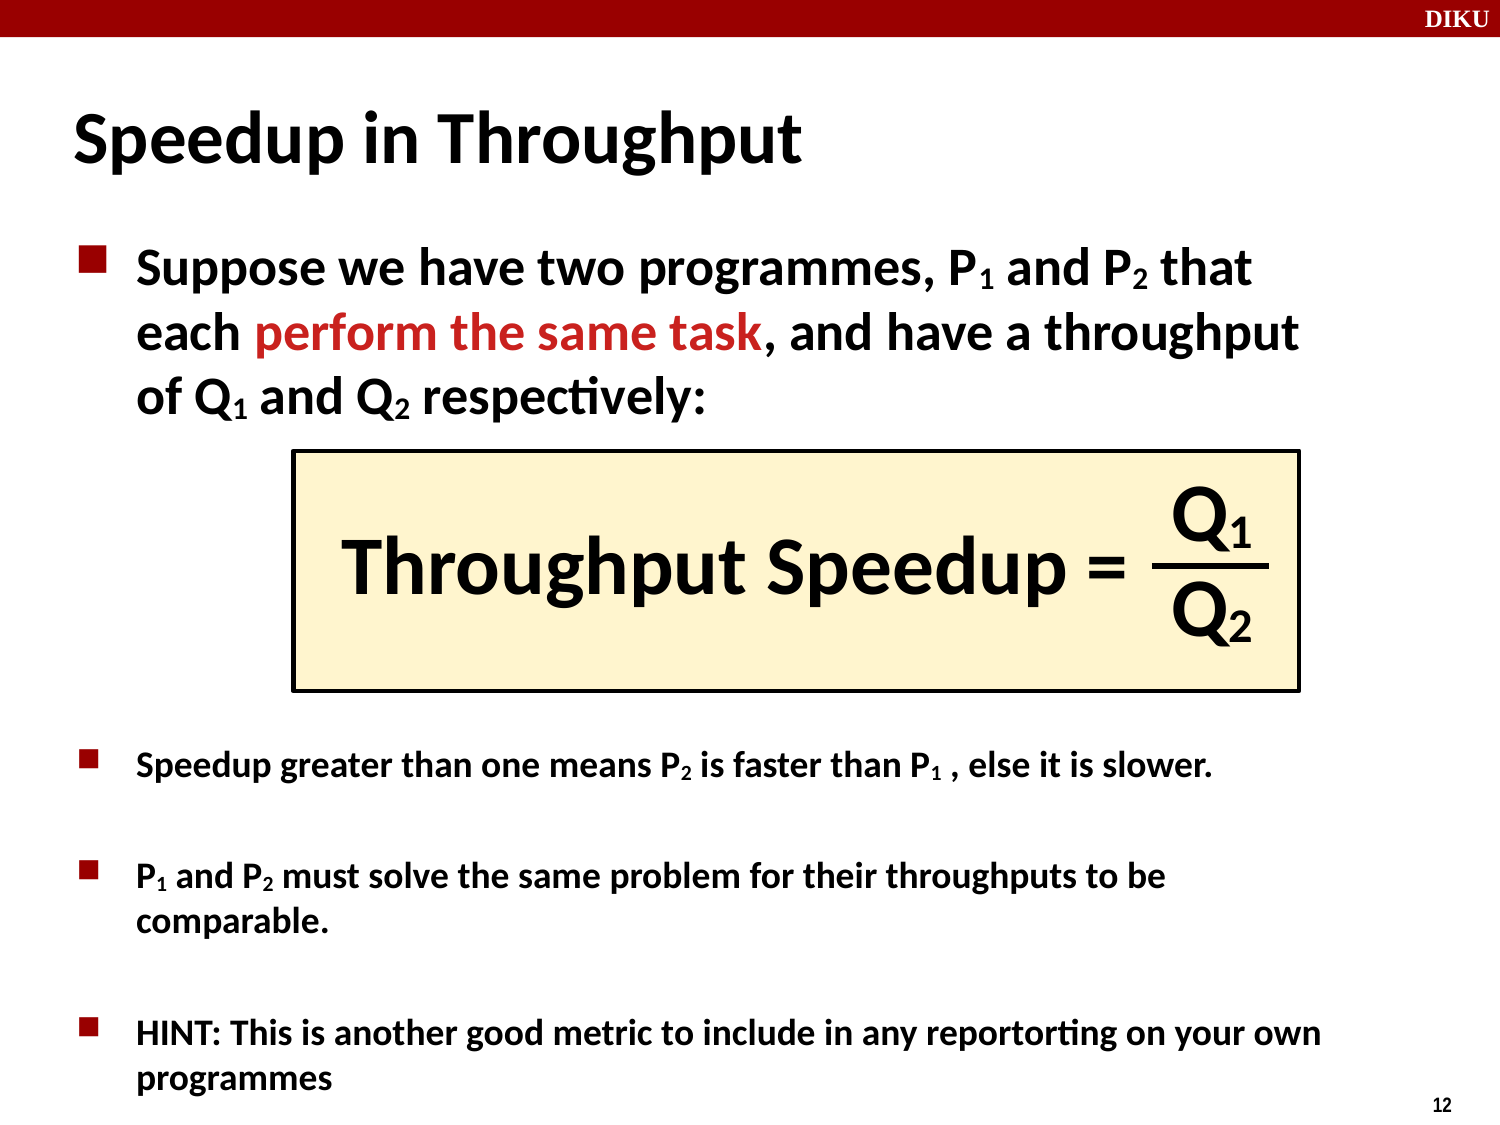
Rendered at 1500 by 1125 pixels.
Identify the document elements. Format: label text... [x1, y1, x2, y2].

text_box Suppose we have two programmes, P1 and P2 that each perform the same task, and have a throughput of Q1 and Q2 respectively: Speedup greater than one means P2 is faster than P1 , else it is slower. P1 and P2 must solve the same problem for their throughputs to be comparable. HINT: This is another good metric to include in any reportorting on your own programmes [65, 223, 1361, 1039]
text_box Speedup in Throughput [58, 71, 1304, 197]
text_box Q2 [1100, 545, 1327, 666]
